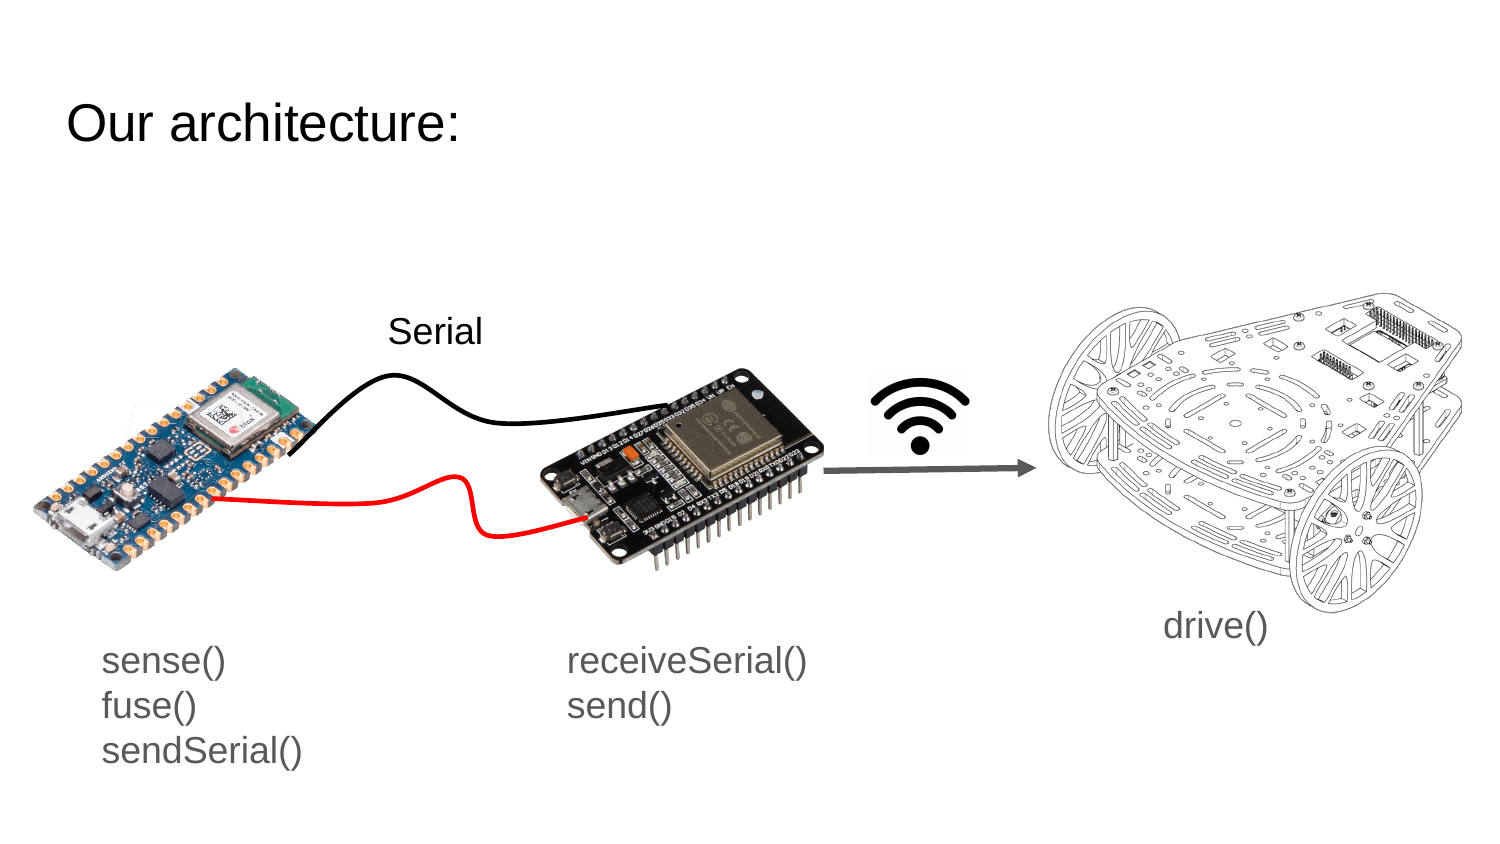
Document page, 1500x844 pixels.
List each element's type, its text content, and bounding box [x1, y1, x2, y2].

picture [33, 367, 317, 571]
picture [868, 371, 970, 455]
text_box Serial [372, 292, 1014, 368]
picture [540, 368, 824, 571]
picture [1047, 292, 1465, 614]
title Our architecture: [51, 72, 1449, 167]
text_box drive() [1168, 620, 1178, 636]
text_box drive() [1148, 614, 1325, 680]
text_box receiveSerial() send() [551, 621, 835, 777]
text_box sense() fuse() sendSerial() [86, 621, 478, 777]
